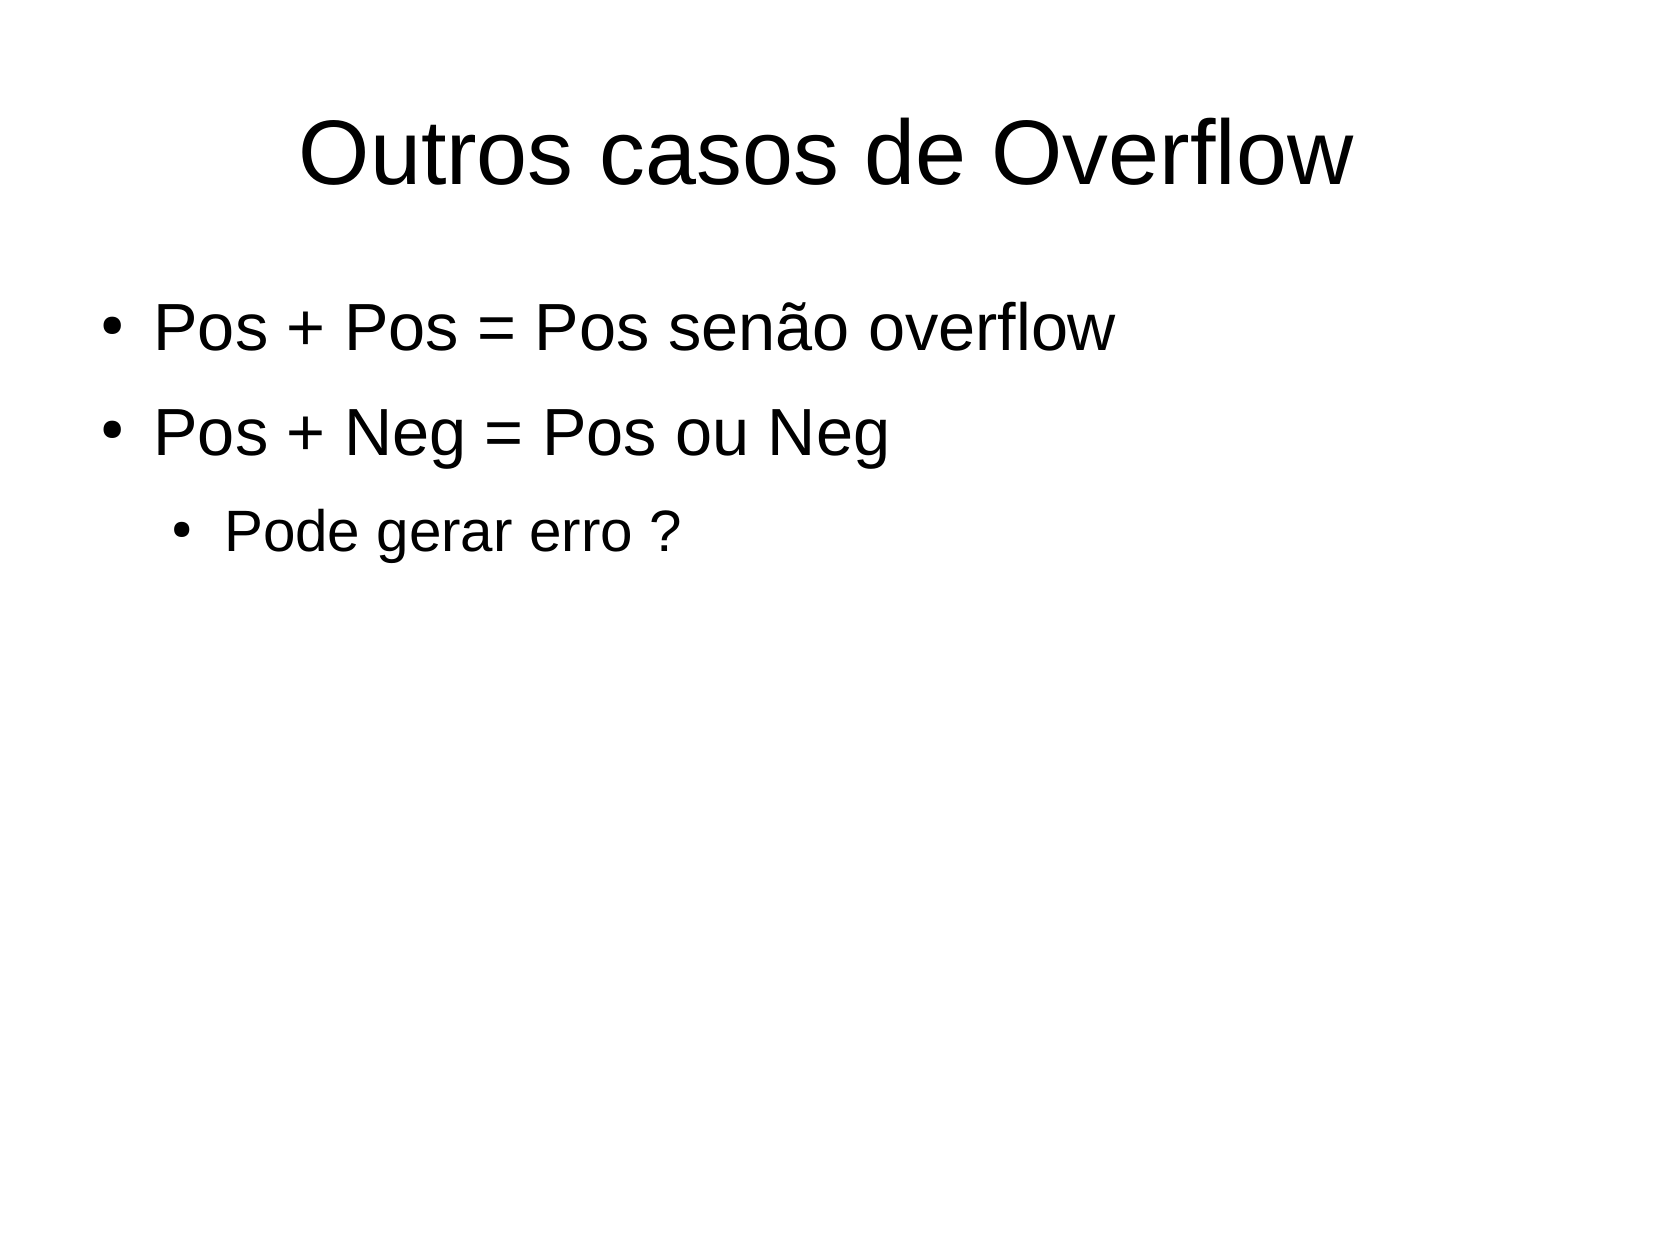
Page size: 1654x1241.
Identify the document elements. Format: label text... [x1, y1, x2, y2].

title Outros casos de Overflow [82, 49, 1571, 257]
list Pos + Pos = Pos senão overflow Pos + Neg = Pos ou Neg Pode gerar erro ? [82, 290, 1571, 1109]
